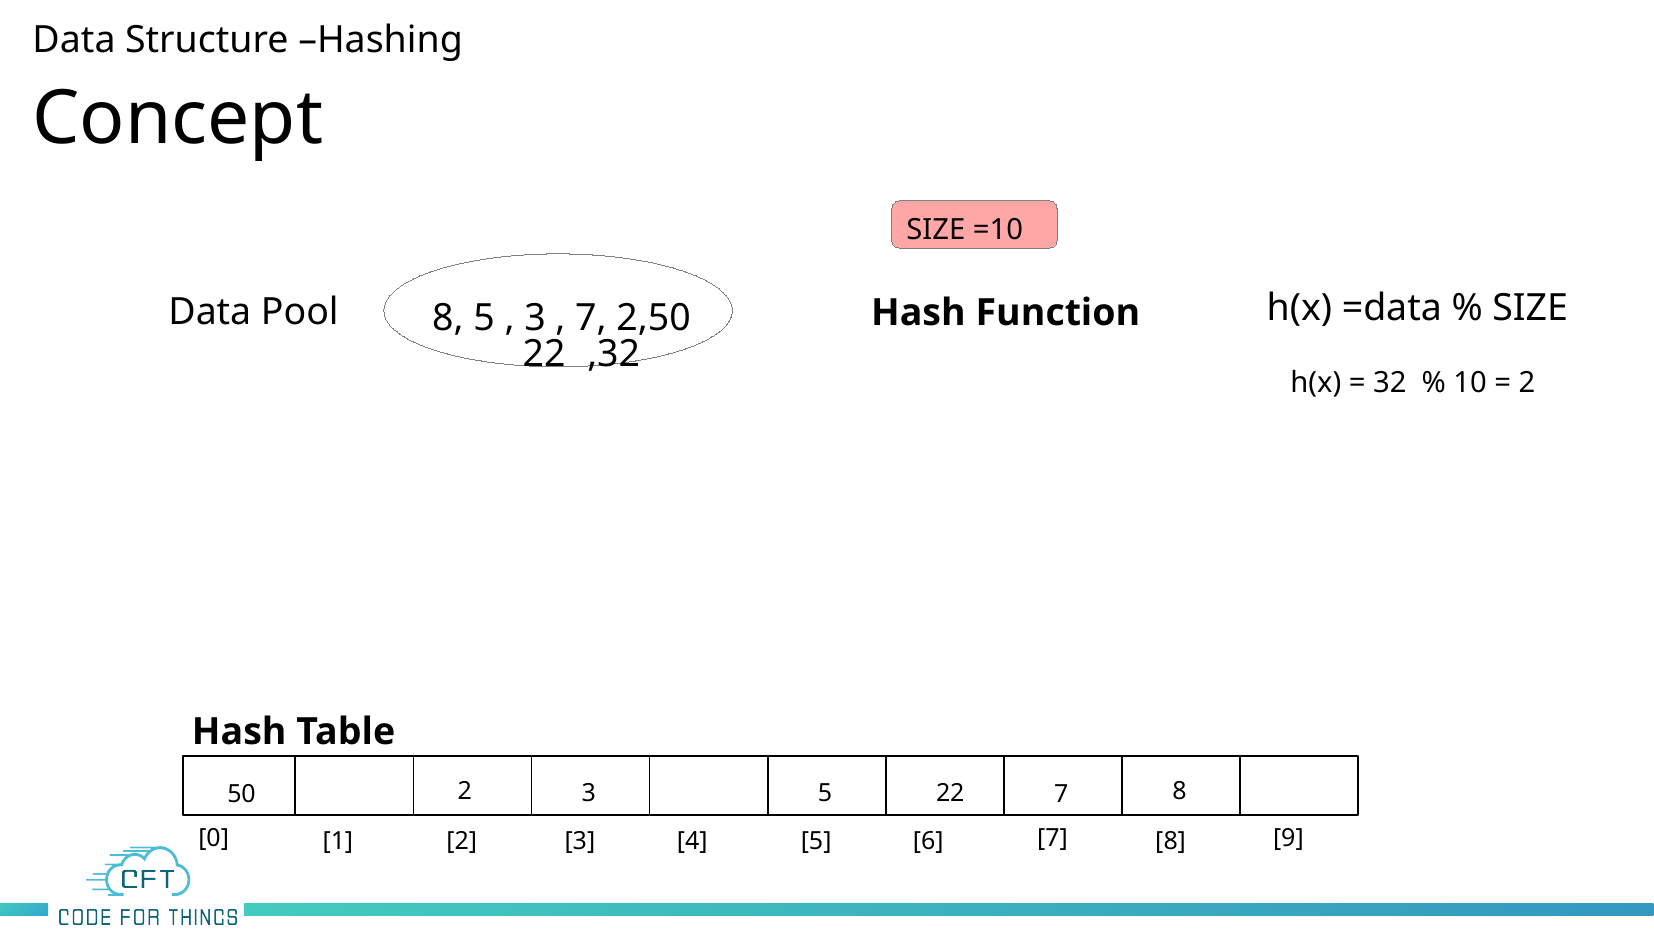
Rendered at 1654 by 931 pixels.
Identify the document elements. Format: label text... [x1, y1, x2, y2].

text_box 8, 5 , 3 , 7, 2,50 [402, 283, 780, 342]
text_box [4] [655, 814, 756, 860]
text_box Hash Function [820, 278, 1216, 337]
text_box [9] [1251, 812, 1353, 857]
text_box [5] [779, 814, 880, 860]
text_box [6] [891, 814, 993, 860]
text_box h(x) = 32 % 10 = 2 [1240, 354, 1654, 414]
text_box Hash Table [141, 696, 461, 756]
text_box Data Pool [118, 276, 402, 342]
text_box [662, 342, 703, 356]
text_box [0] [177, 812, 278, 857]
text_box [8] [1133, 814, 1235, 860]
text_box 5 [803, 767, 851, 812]
text_box SIZE =10 [891, 200, 1058, 250]
text_box 7 [1039, 768, 1087, 813]
text_box [2] [425, 814, 526, 860]
text_box 2 [442, 764, 491, 810]
text_box [3] [543, 814, 644, 860]
text_box 22 [921, 767, 983, 812]
text_box 22 [507, 318, 572, 378]
text_box [1] [301, 814, 402, 860]
text_box 8 [1157, 765, 1205, 810]
text_box 50 [212, 768, 275, 813]
text_box h(x) =data % SIZE [1216, 272, 1654, 337]
text_box [7] [1015, 812, 1117, 857]
text_box [405, 253, 711, 283]
picture [59, 846, 237, 925]
text_box [413, 342, 507, 365]
text_box 3 [566, 767, 615, 812]
text_box [183, 755, 1359, 815]
text_box ,32 [572, 318, 662, 378]
title Data Structure –Hashing Concept [32, 12, 1184, 166]
